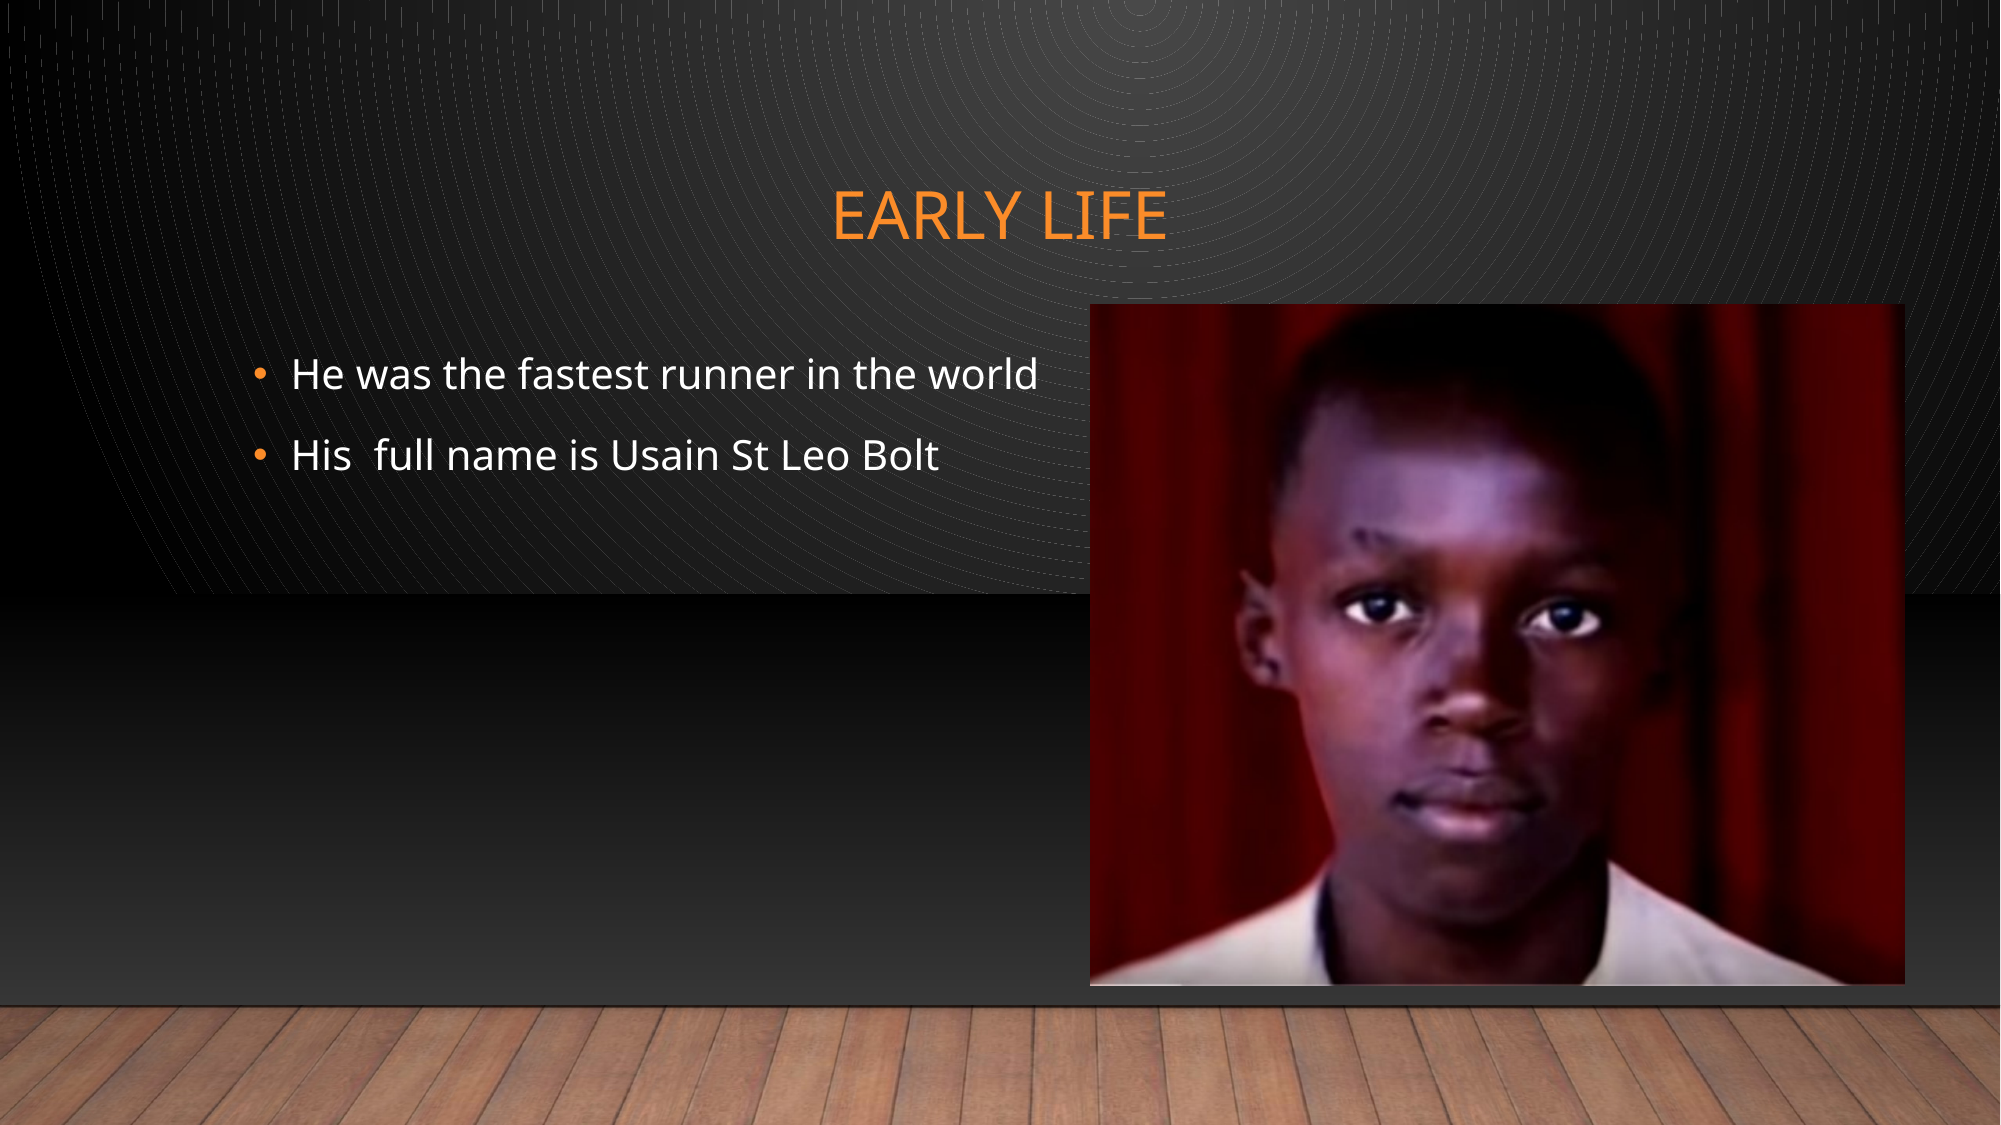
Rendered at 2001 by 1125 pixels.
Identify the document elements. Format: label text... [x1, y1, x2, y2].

picture [1090, 304, 1905, 986]
list He was the fastest runner in the world His full name is Usain St Leo Bolt [238, 330, 1090, 897]
title Early life [238, 131, 1763, 305]
